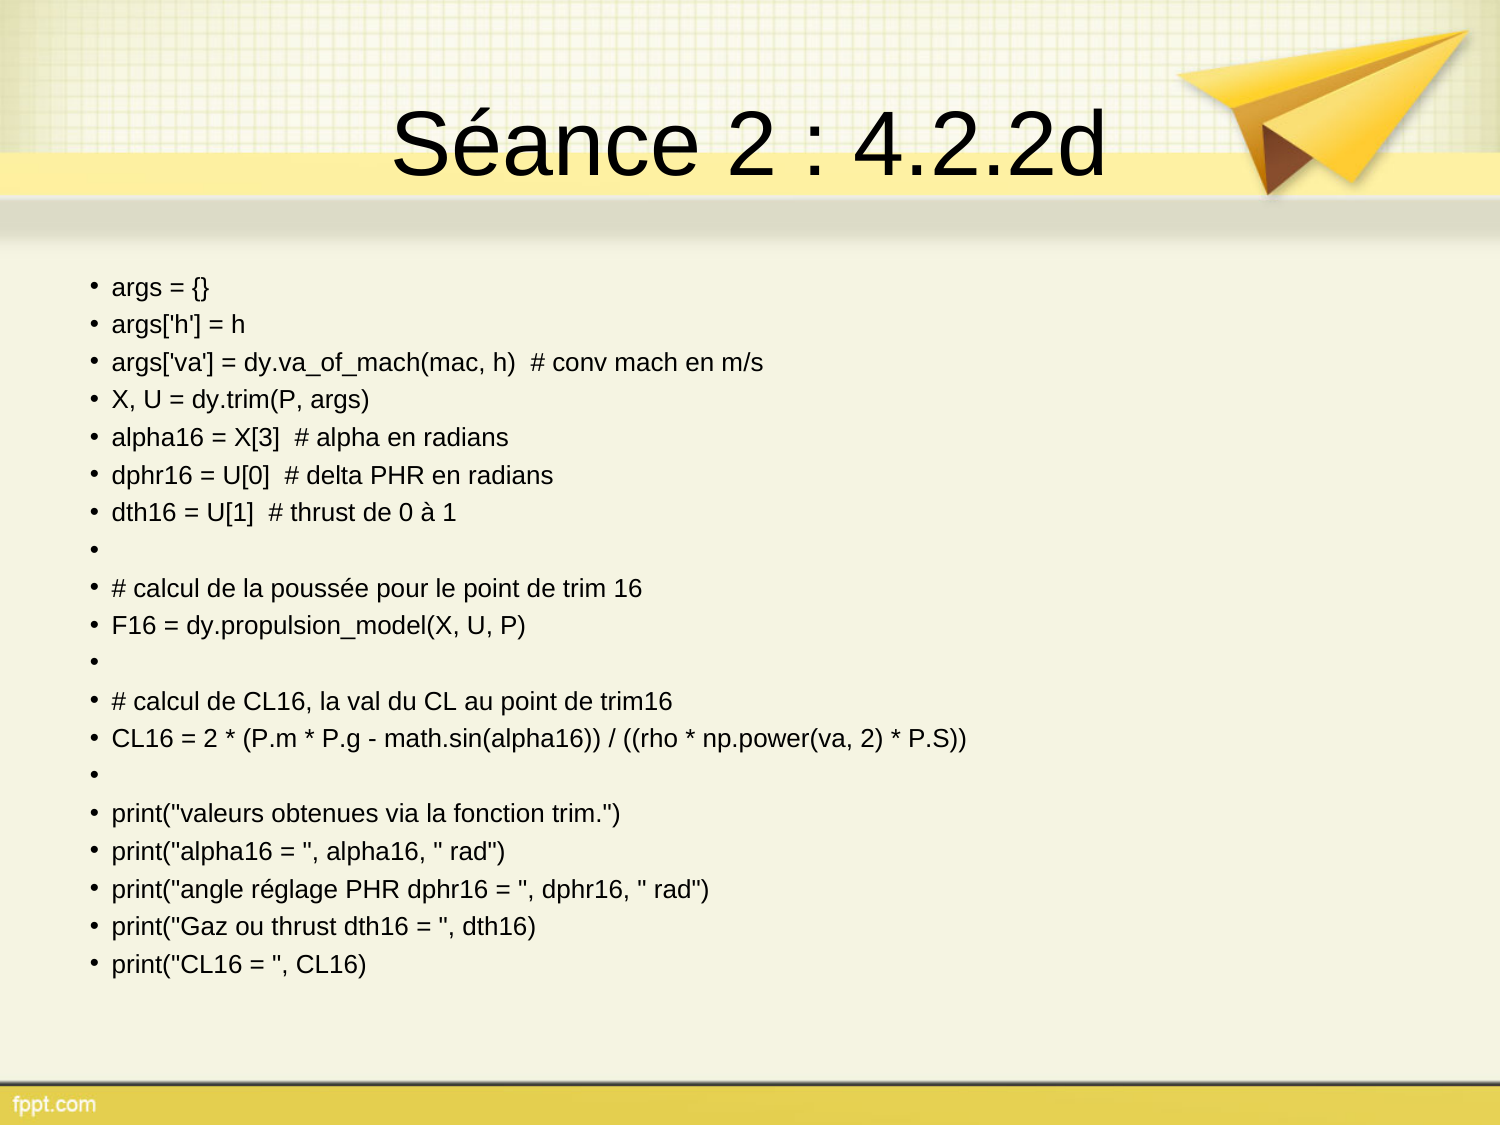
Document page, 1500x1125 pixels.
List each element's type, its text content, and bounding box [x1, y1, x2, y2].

title Séance 2 : 4.2.2d [75, 45, 1426, 233]
picture [0, 0, 1500, 1125]
list args = {} args['h'] = h args['va'] = dy.va_of_mach(mac, h) # conv mach en m/s X, U = dy.trim(P, args) alpha16 = X[3] # alpha en radians dphr16 = U[0] # delta PHR en radians dth16 = U[1] # thrust de 0 à 1 # calcul de la poussée pour le point de trim 16 F16 = dy.propulsion_model(X, U, P) # calcul de CL16, la val du CL au point de trim16 CL16 = 2 * (P.m * P.g - math.sin(alpha16)) / ((rho * np.power(va, 2) * P.S)) print("valeurs obtenues via la fonction trim.") print("alpha16 = ", alpha16, " rad") print("angle réglage PHR dphr16 = ", dphr16, " rad") print("Gaz ou thrust dth16 = ", dth16) print("CL16 = ", CL16) [75, 262, 1426, 1005]
